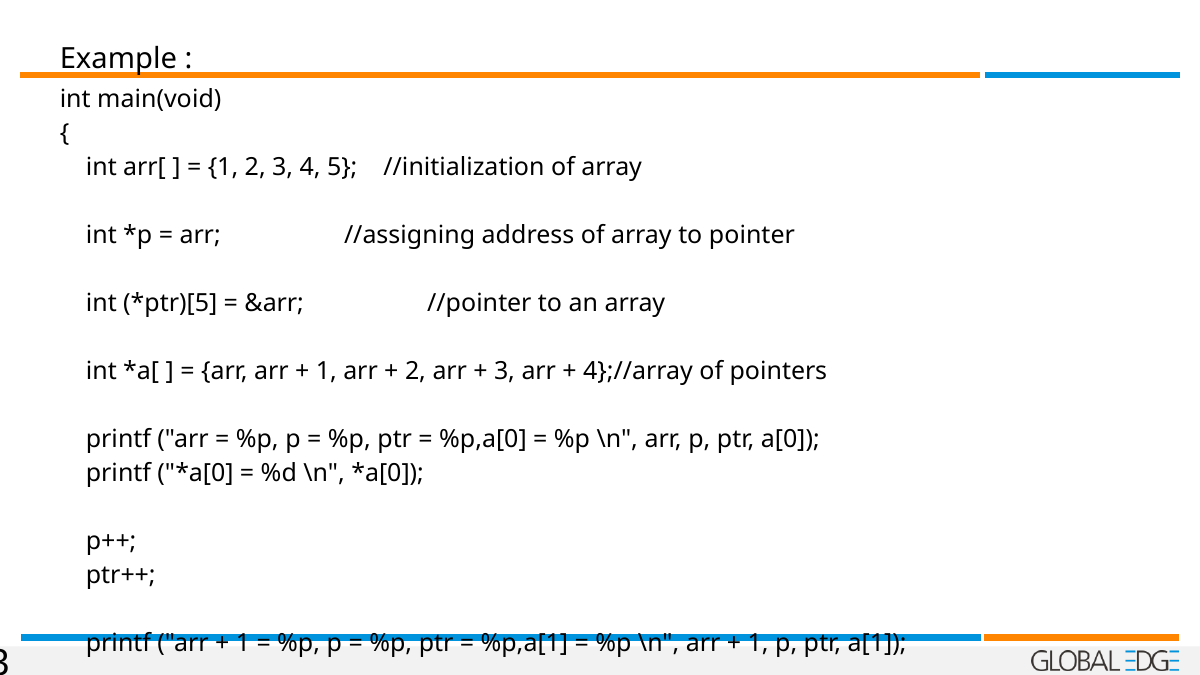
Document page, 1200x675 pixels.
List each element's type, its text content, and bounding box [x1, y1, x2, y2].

text_box int main(void) { int arr[ ] = {1, 2, 3, 4, 5}; //initialization of array int *p = arr; //assigning address of array to pointer int (*ptr)[5] = &arr; //pointer to an array int *a[ ] = {arr, arr + 1, arr + 2, arr + 3, arr + 4};//array of pointers printf ("arr = %p, p = %p, ptr = %p,a[0] = %p \n", arr, p, ptr, a[0]); printf ("*a[0] = %d \n", *a[0]); p++; ptr++; printf ("arr + 1 = %p, p = %p, ptr = %p,a[1] = %p \n", arr + 1, p, ptr, a[1]); return 0; } [45, 73, 1200, 674]
text_box Example : [45, 29, 752, 80]
